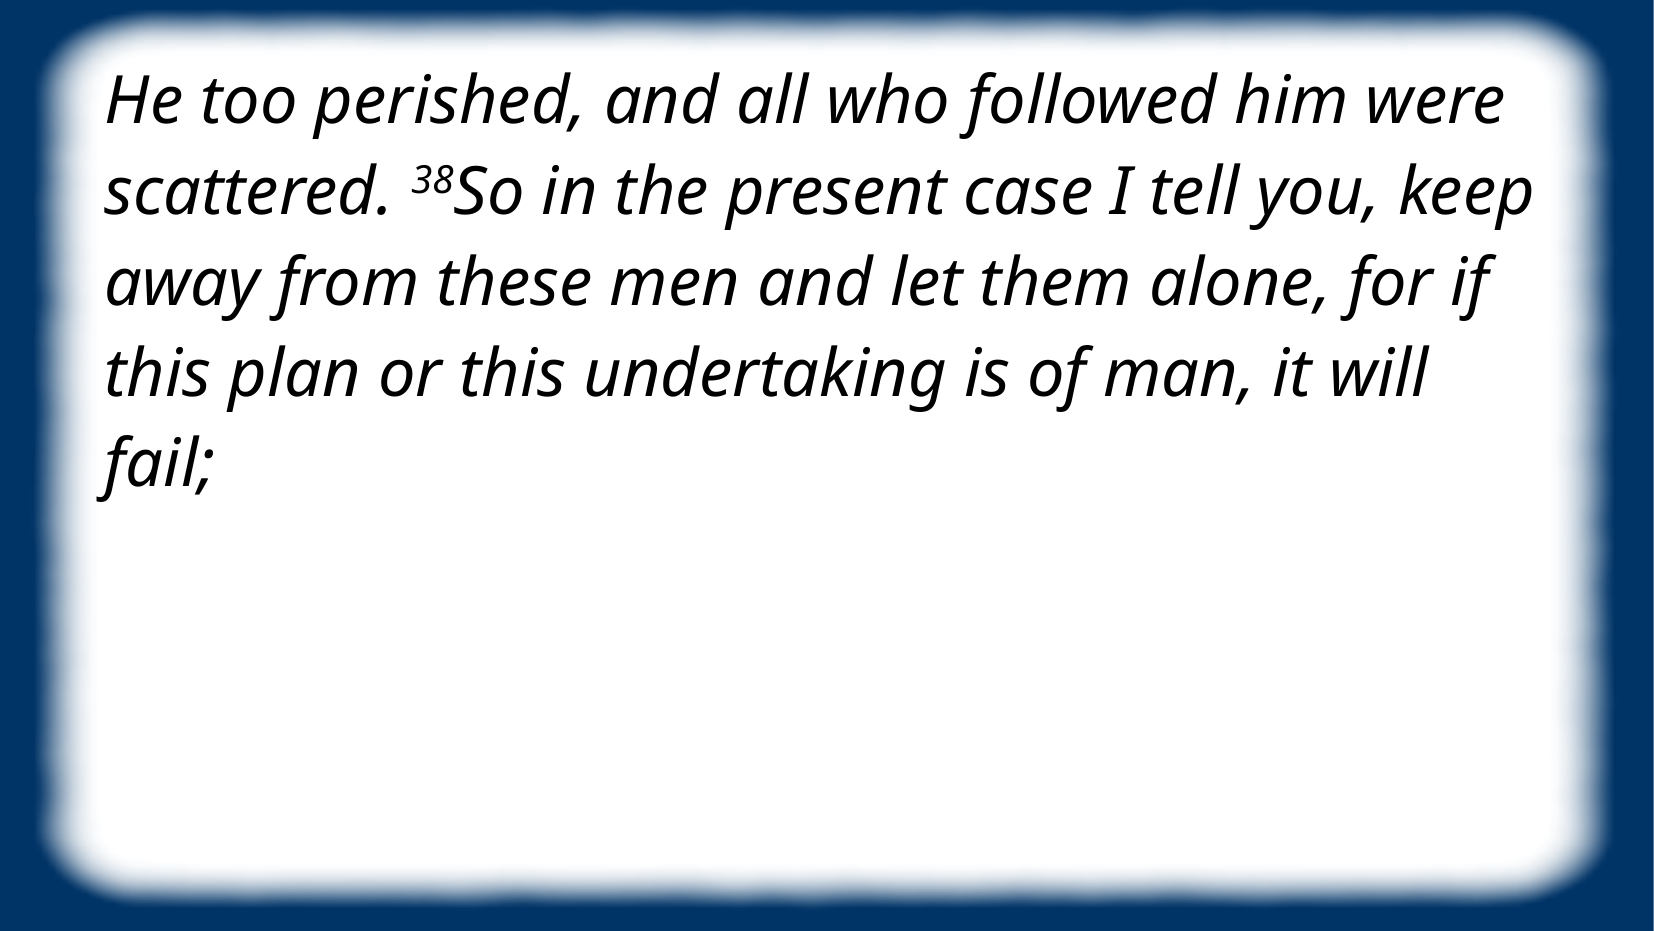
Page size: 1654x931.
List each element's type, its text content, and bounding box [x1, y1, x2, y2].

picture [0, 0, 1654, 931]
text_box He too perished, and all who followed him were scattered. 38So in the present case I tell you, keep away from these men and let them alone, for if this plan or this undertaking is of man, it will fail; [90, 45, 1561, 504]
